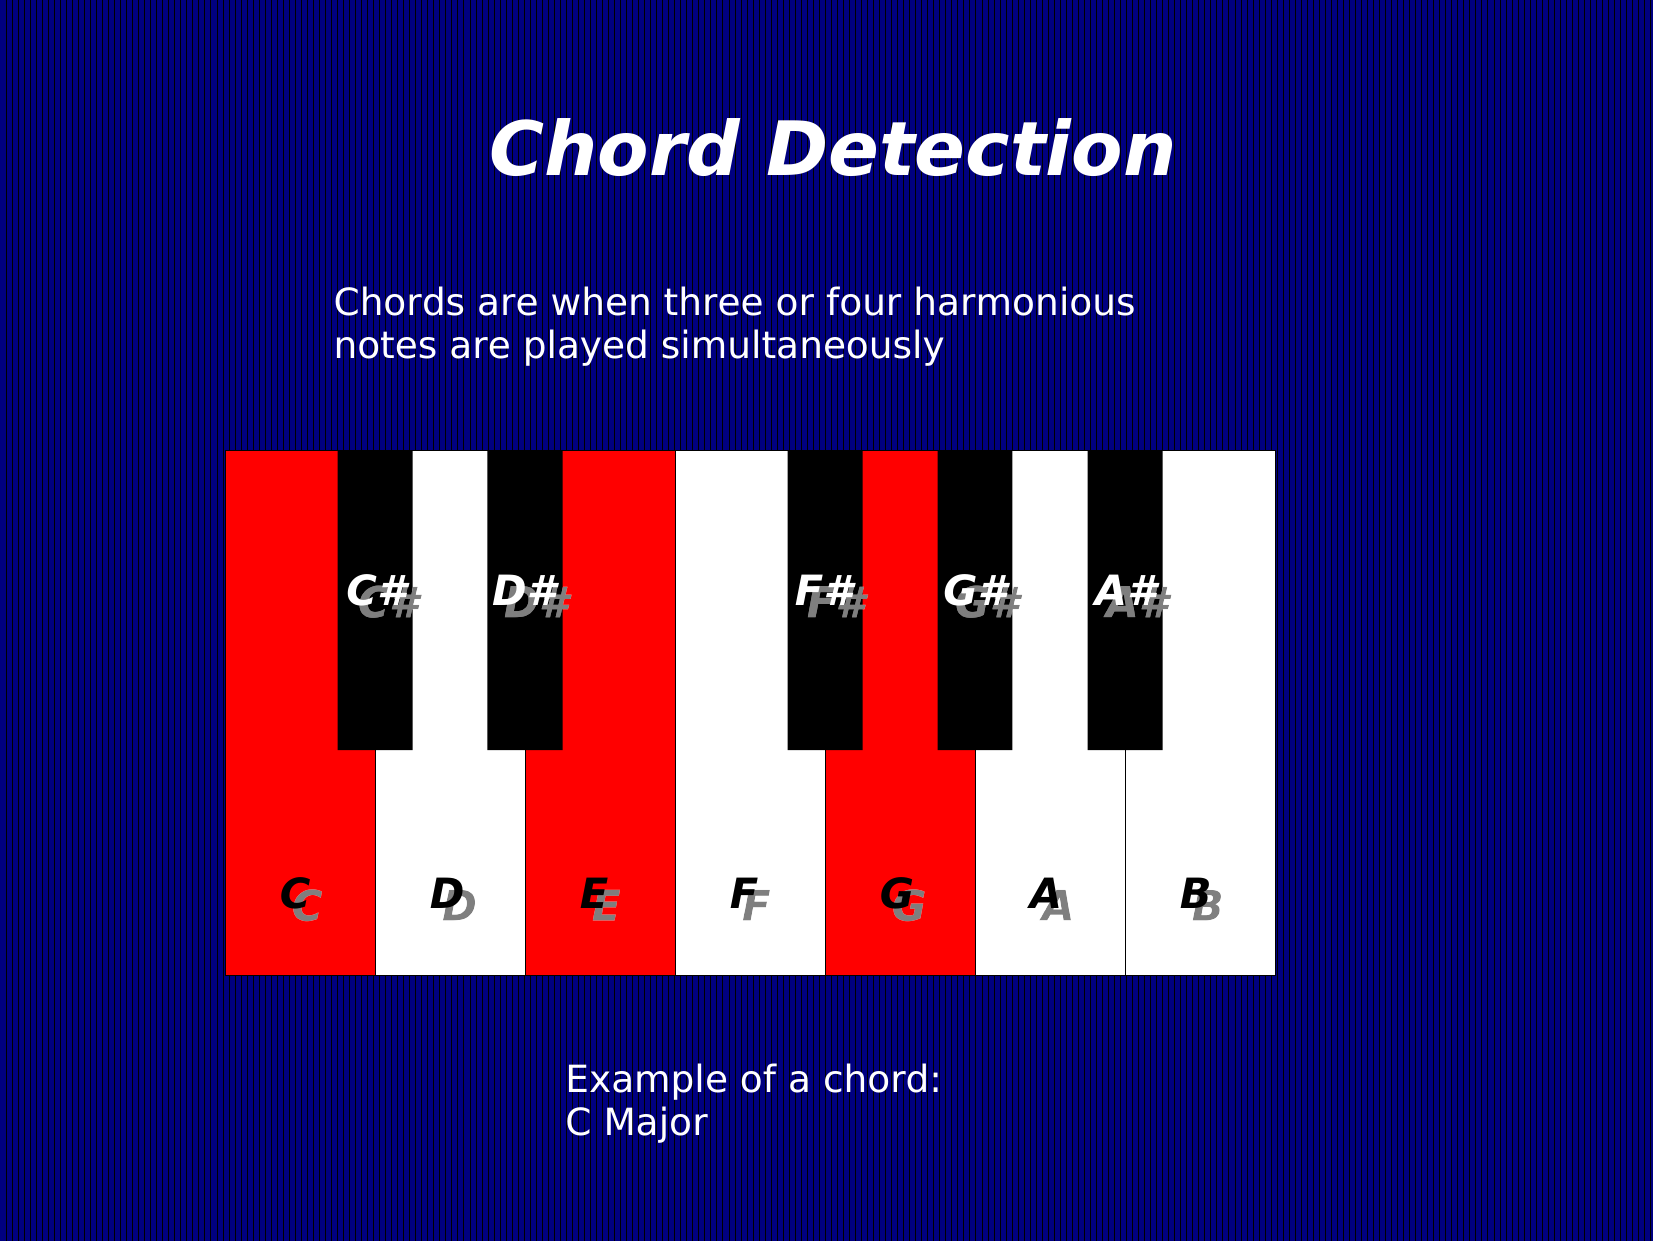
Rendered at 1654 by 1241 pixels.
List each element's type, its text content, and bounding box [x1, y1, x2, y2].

text_box C [253, 862, 344, 926]
text_box B [1153, 862, 1246, 926]
text_box G# [916, 558, 1043, 623]
text_box F# [768, 558, 888, 623]
text_box C# [319, 558, 442, 623]
text_box Example of a chord: C Major [550, 1050, 950, 1152]
text_box A [1003, 862, 1096, 926]
text_box Chords are when three or four harmonious notes are played simultaneously [318, 273, 1182, 376]
text_box F [703, 862, 792, 926]
text_box D# [465, 558, 592, 623]
text_box [225, 450, 1276, 976]
text_box E [553, 862, 642, 926]
text_box G [853, 862, 948, 926]
text_box Chord Detection [474, 98, 1179, 202]
text_box A# [1068, 558, 1192, 623]
text_box D [403, 862, 499, 926]
